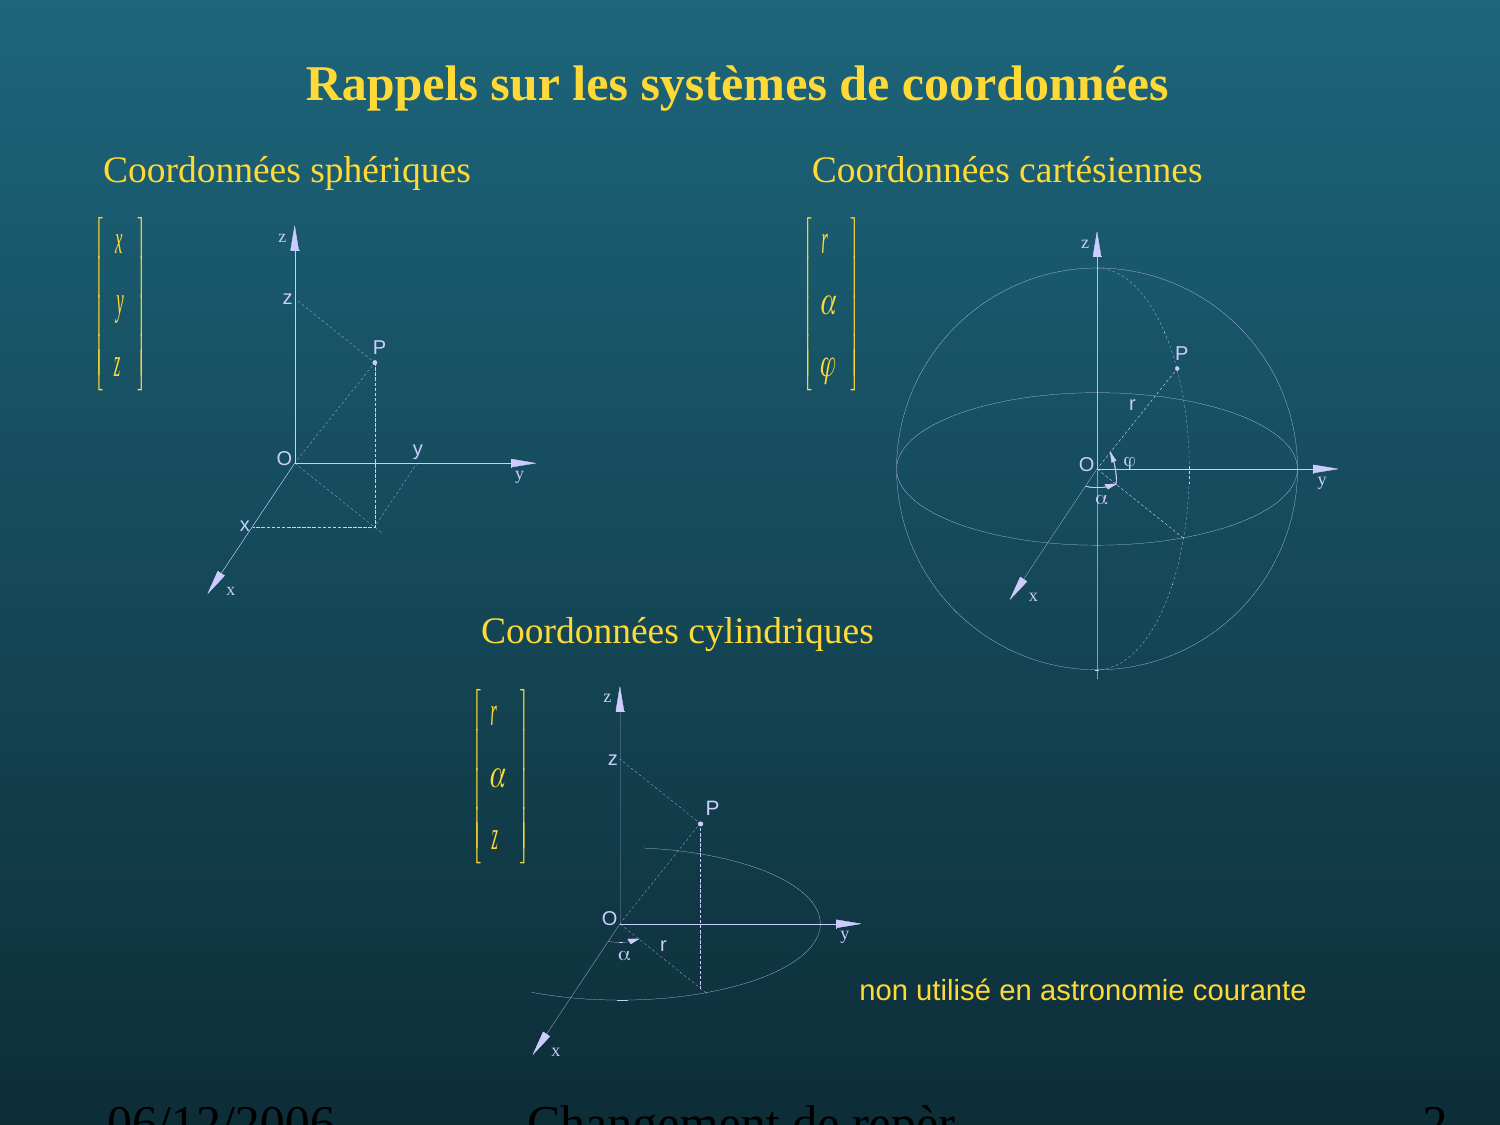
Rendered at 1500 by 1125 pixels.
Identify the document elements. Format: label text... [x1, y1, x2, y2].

chart [88, 208, 163, 402]
chart [797, 208, 876, 401]
text_box P [690, 786, 727, 828]
text_box non utilisé en astronomie courante [844, 964, 1323, 1015]
picture [891, 220, 1341, 681]
text_box Coordonnées cylindriques [466, 597, 928, 659]
picture [207, 214, 538, 598]
picture [531, 674, 863, 1059]
list Coordonnées sphériques [88, 137, 550, 198]
chart [466, 680, 531, 874]
text_box Coordonnées cartésiennes [797, 137, 1282, 198]
title Rappels sur les systèmes de coordonnées [99, 42, 1375, 118]
